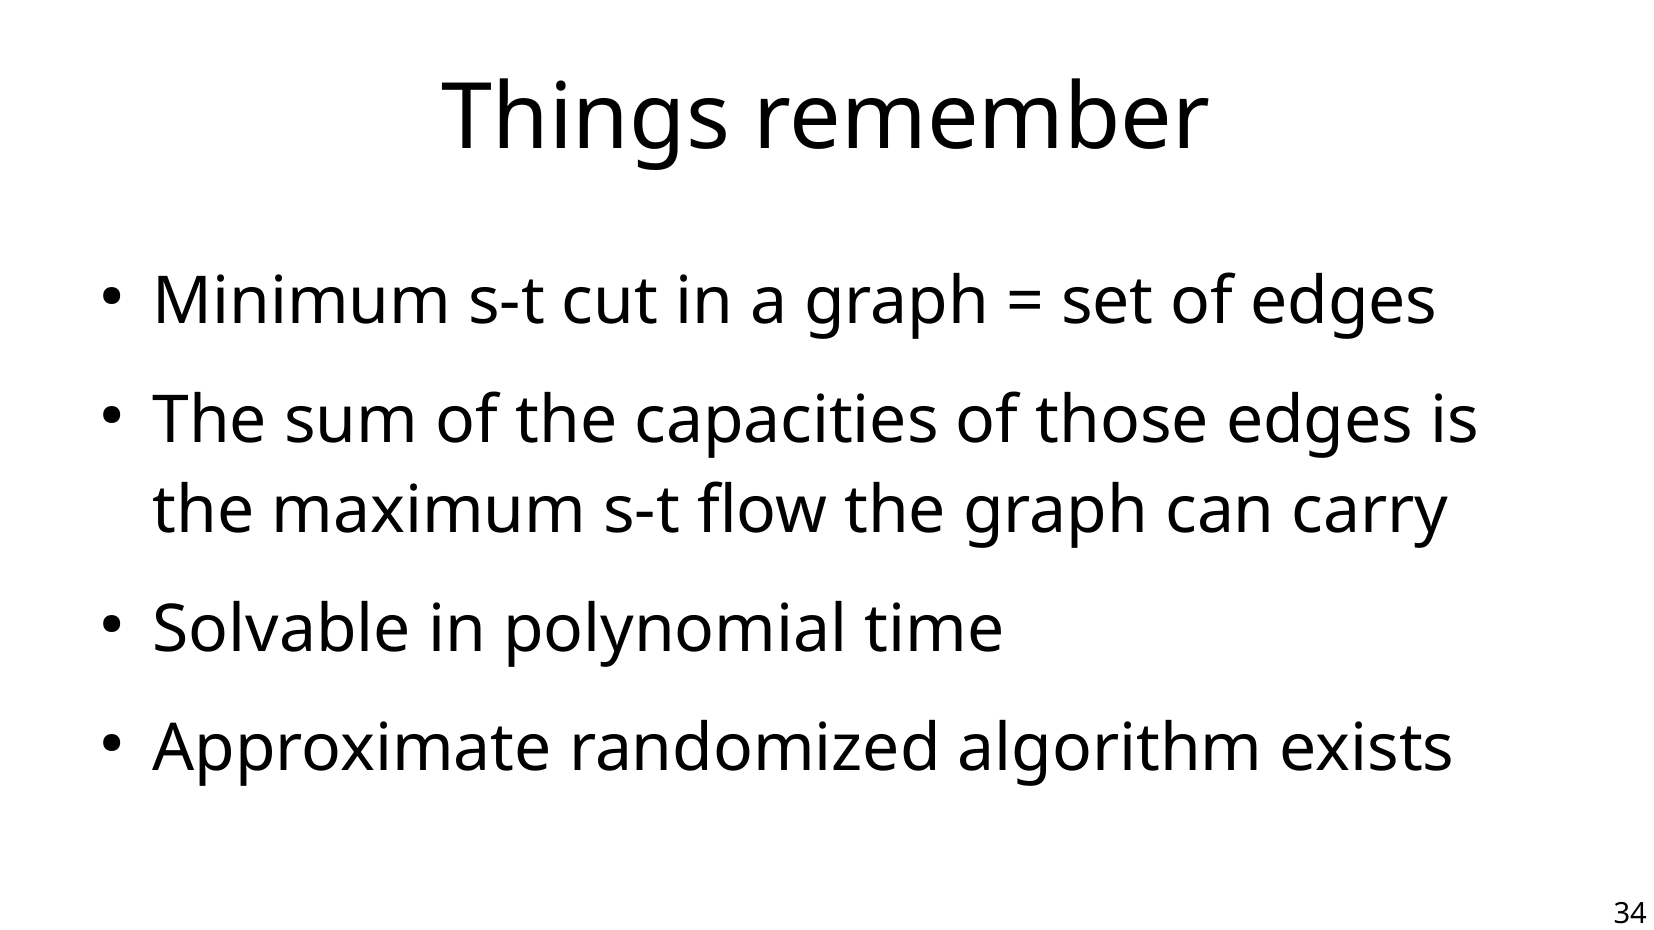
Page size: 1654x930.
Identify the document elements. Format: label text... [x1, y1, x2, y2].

title Things remember [82, 1, 1571, 225]
list Minimum s-t cut in a graph = set of edges The sum of the capacities of those edges is the maximum s-t flow the graph can carry Solvable in polynomial time Approximate randomized algorithm exists [82, 252, 1571, 793]
